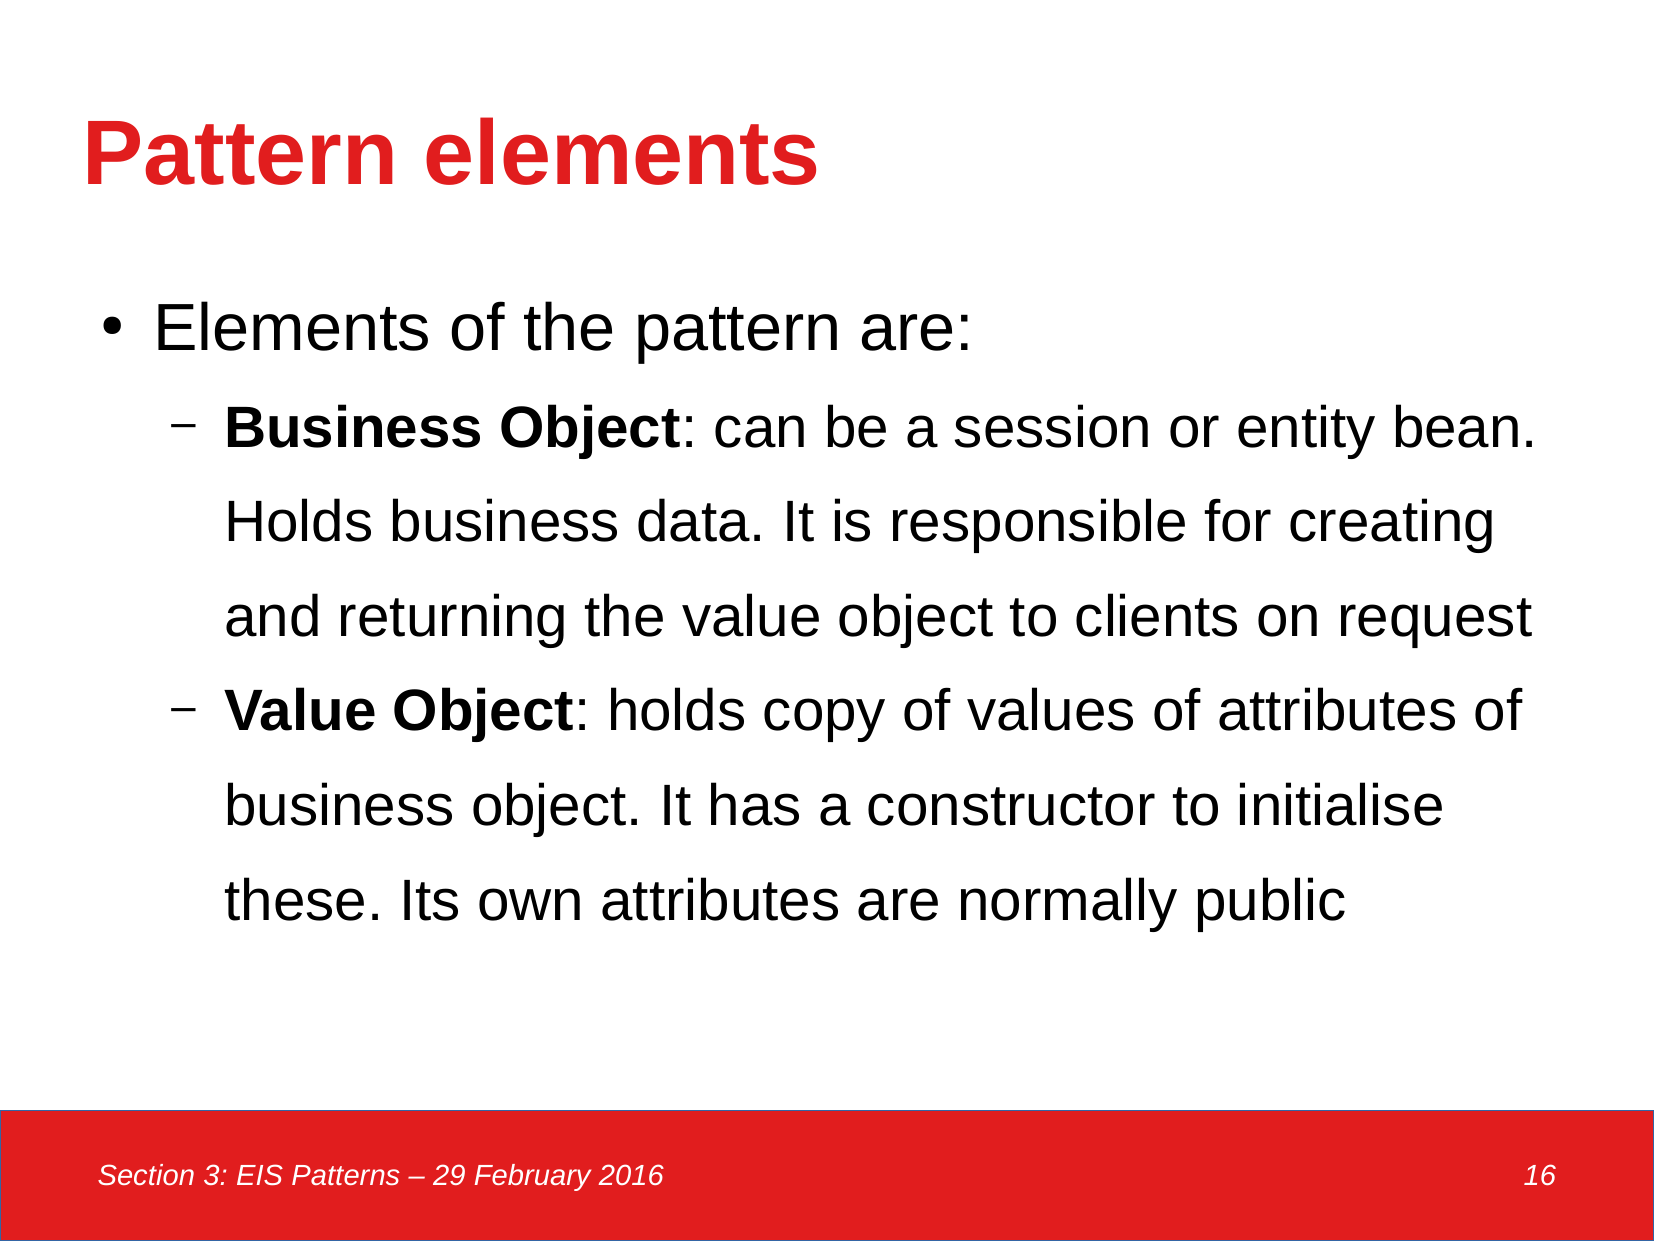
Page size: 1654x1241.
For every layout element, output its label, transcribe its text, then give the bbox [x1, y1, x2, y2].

list Elements of the pattern are: Business Object: can be a session or entity bean. Holds business data. It is responsible for creating and returning the value object to clients on request Value Object: holds copy of values of attributes of business object. It has a constructor to initialise these. Its own attributes are normally public [82, 290, 1571, 1010]
title Pattern elements [82, 49, 1571, 257]
